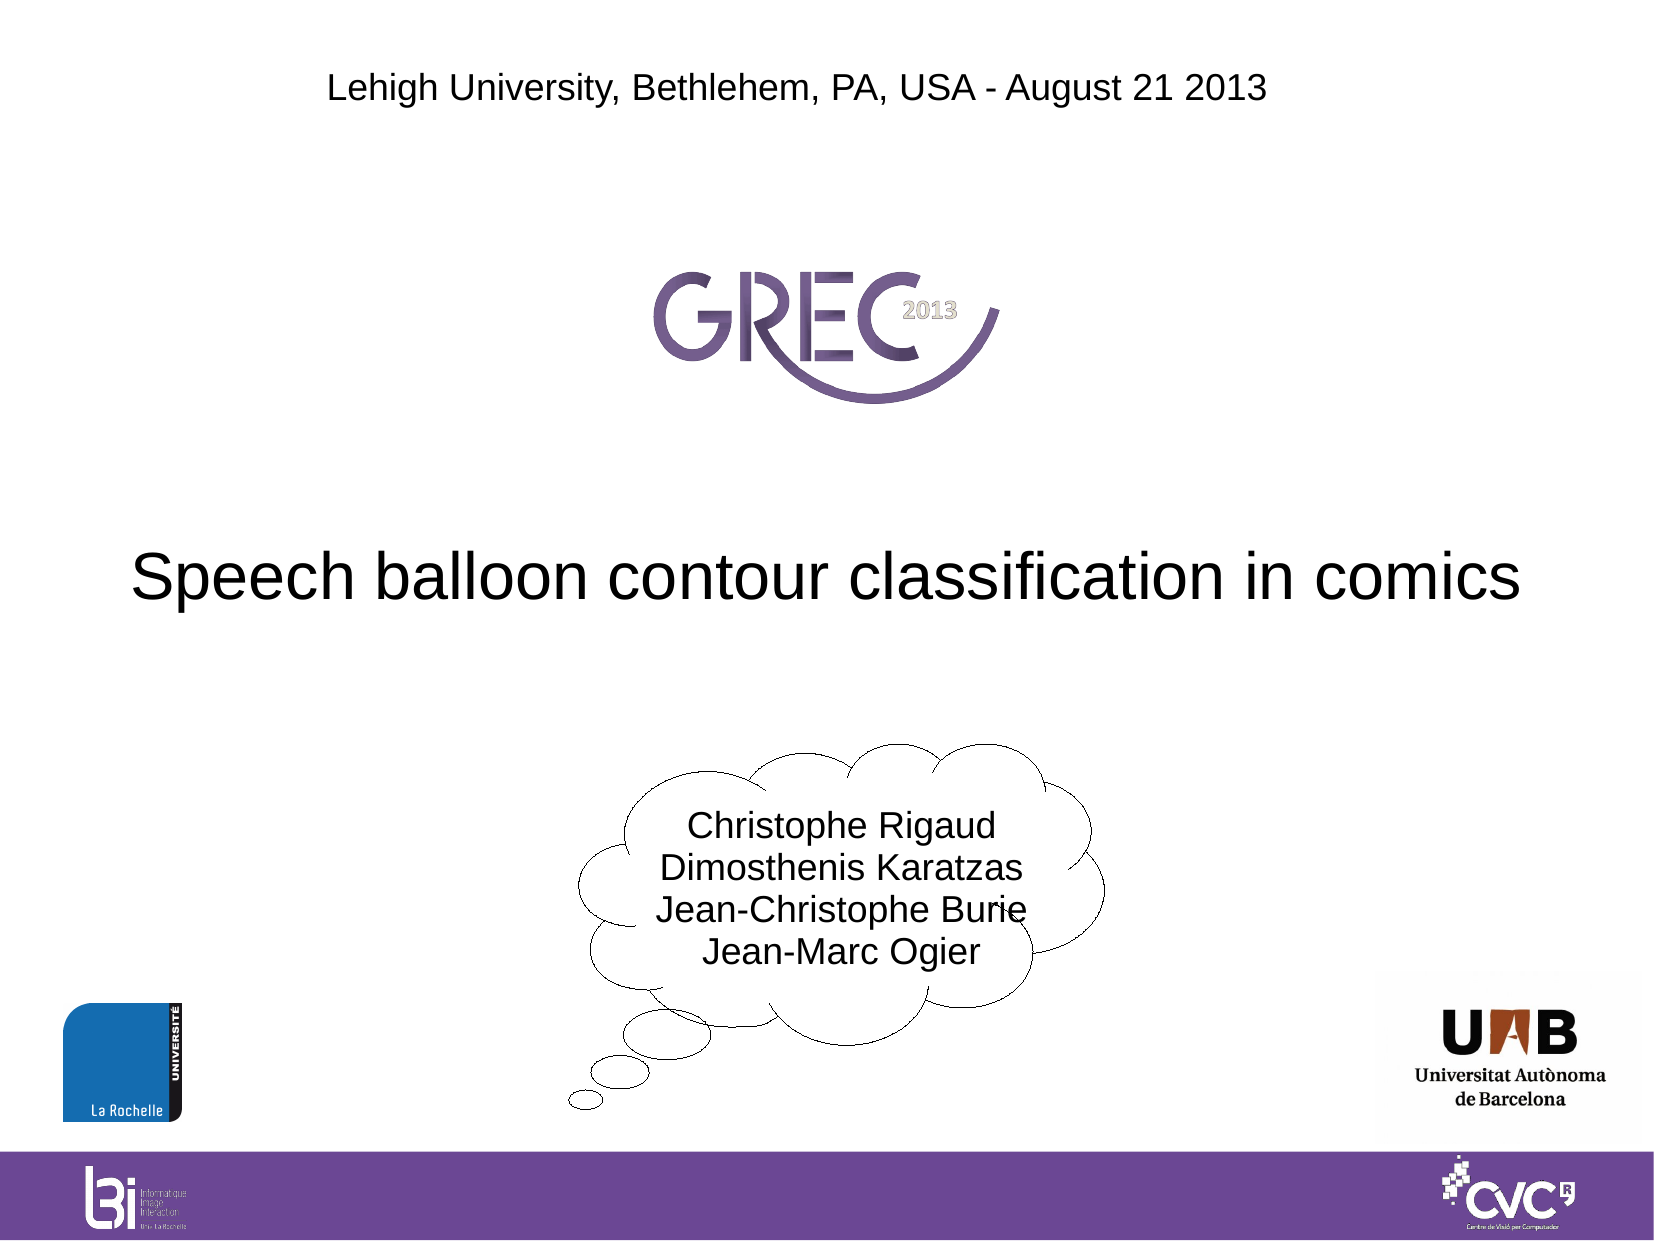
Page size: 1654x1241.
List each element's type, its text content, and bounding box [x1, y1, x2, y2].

picture [63, 1003, 182, 1123]
picture [1375, 971, 1642, 1145]
text_box Christophe Rigaud Dimosthenis Karatzas Jean-Christophe Burie Jean-Marc Ogier [147, 797, 1536, 981]
picture [1438, 1149, 1579, 1232]
text_box Lehigh University, Bethlehem, PA, USA - August 21 2013 [265, 59, 1329, 116]
text_box Speech balloon contour classification in comics [14, 531, 1639, 622]
picture [649, 265, 1004, 407]
picture [58, 1151, 214, 1241]
